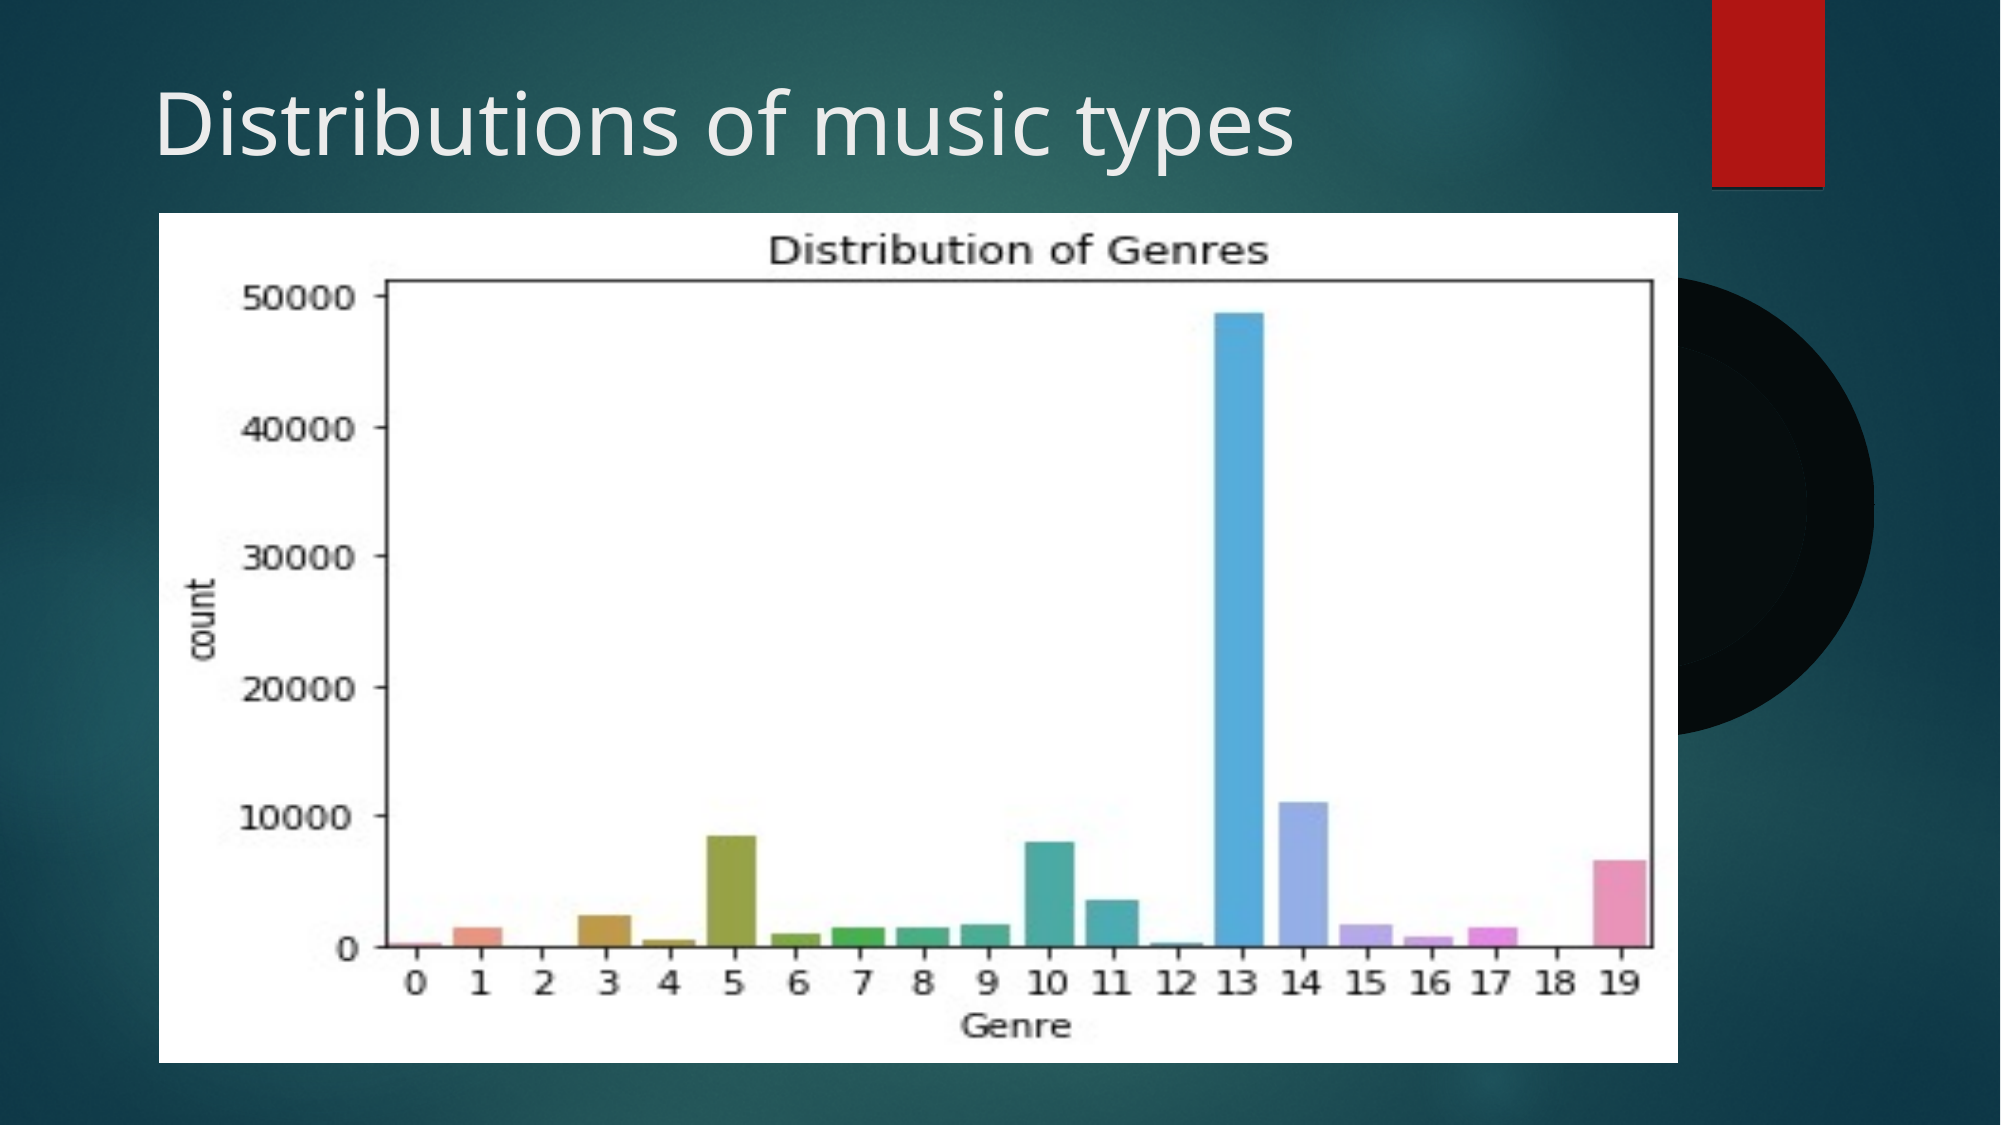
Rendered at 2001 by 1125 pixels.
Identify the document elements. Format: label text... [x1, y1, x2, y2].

picture [159, 213, 1678, 1063]
title Distributions of music types [137, 60, 1811, 186]
